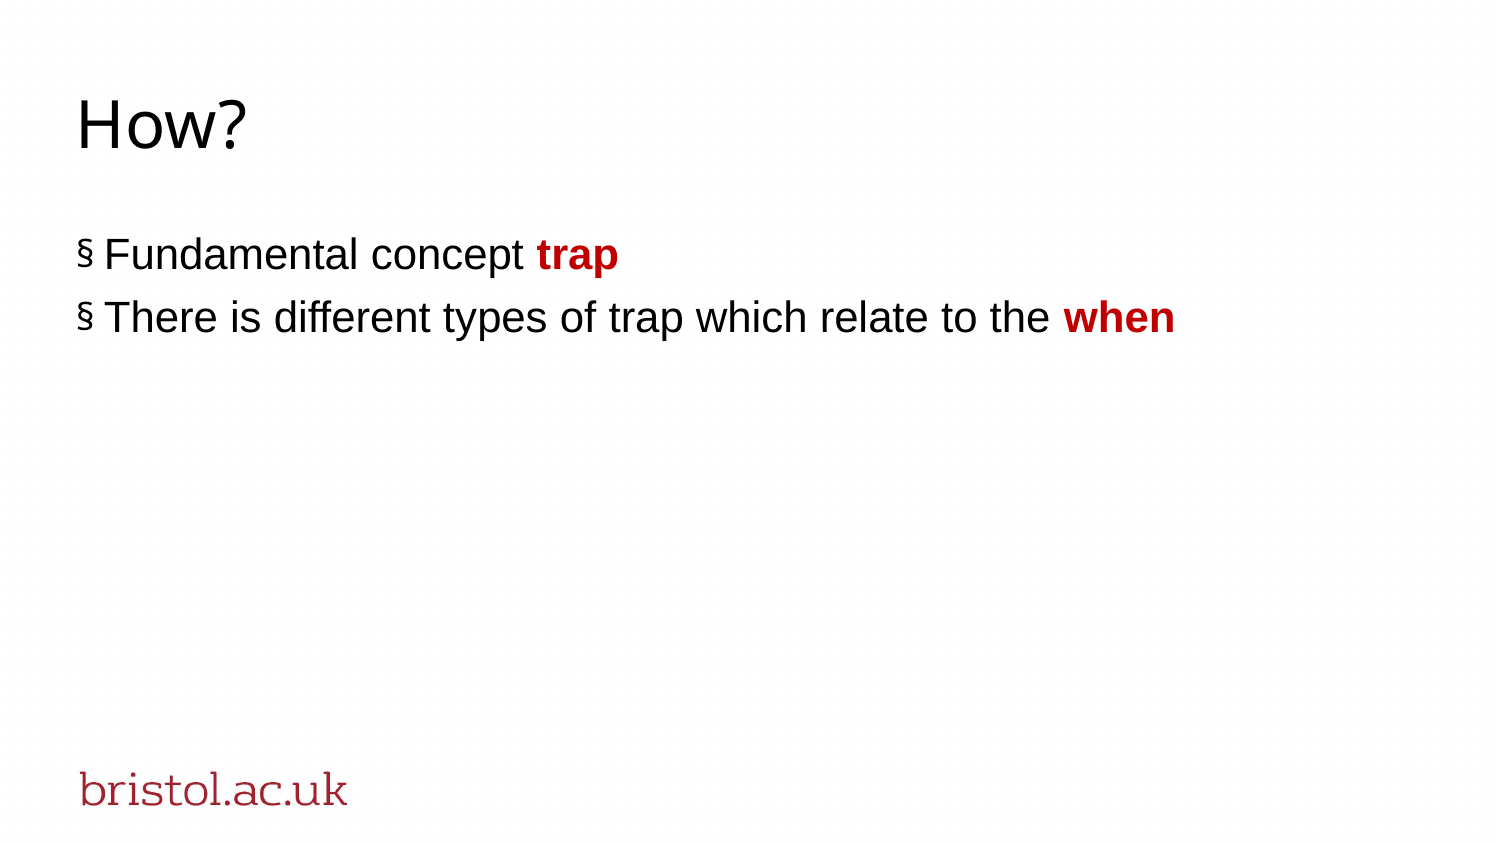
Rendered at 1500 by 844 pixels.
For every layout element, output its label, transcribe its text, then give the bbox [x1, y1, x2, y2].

title How? [60, 44, 1440, 209]
list Fundamental concept trap There is different types of trap which relate to the when [60, 224, 1440, 699]
